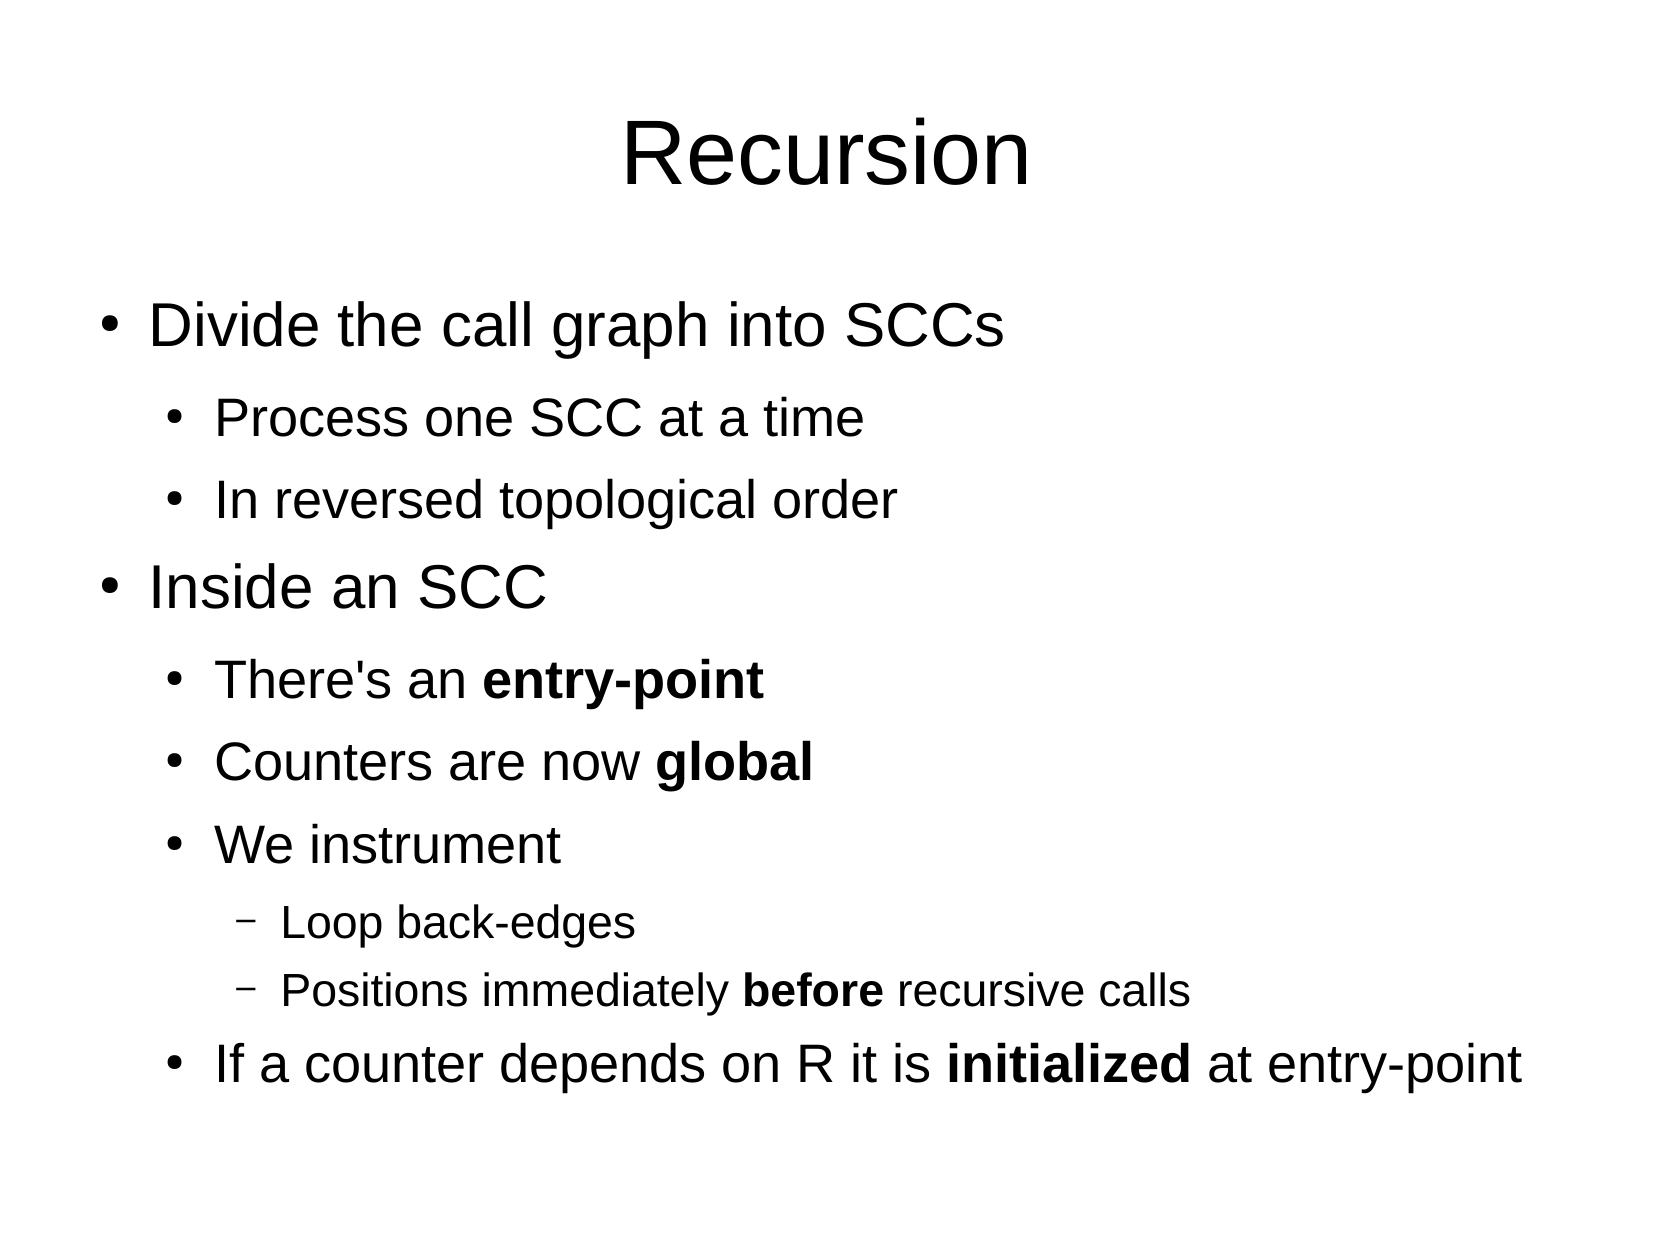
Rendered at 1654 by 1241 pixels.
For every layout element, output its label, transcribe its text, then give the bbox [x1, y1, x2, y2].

list Divide the call graph into SCCs Process one SCC at a time In reversed topological order Inside an SCC There's an entry-point Counters are now global We instrument Loop back-edges Positions immediately before recursive calls If a counter depends on R it is initialized at entry-point [82, 290, 1571, 1109]
title Recursion [82, 56, 1571, 250]
